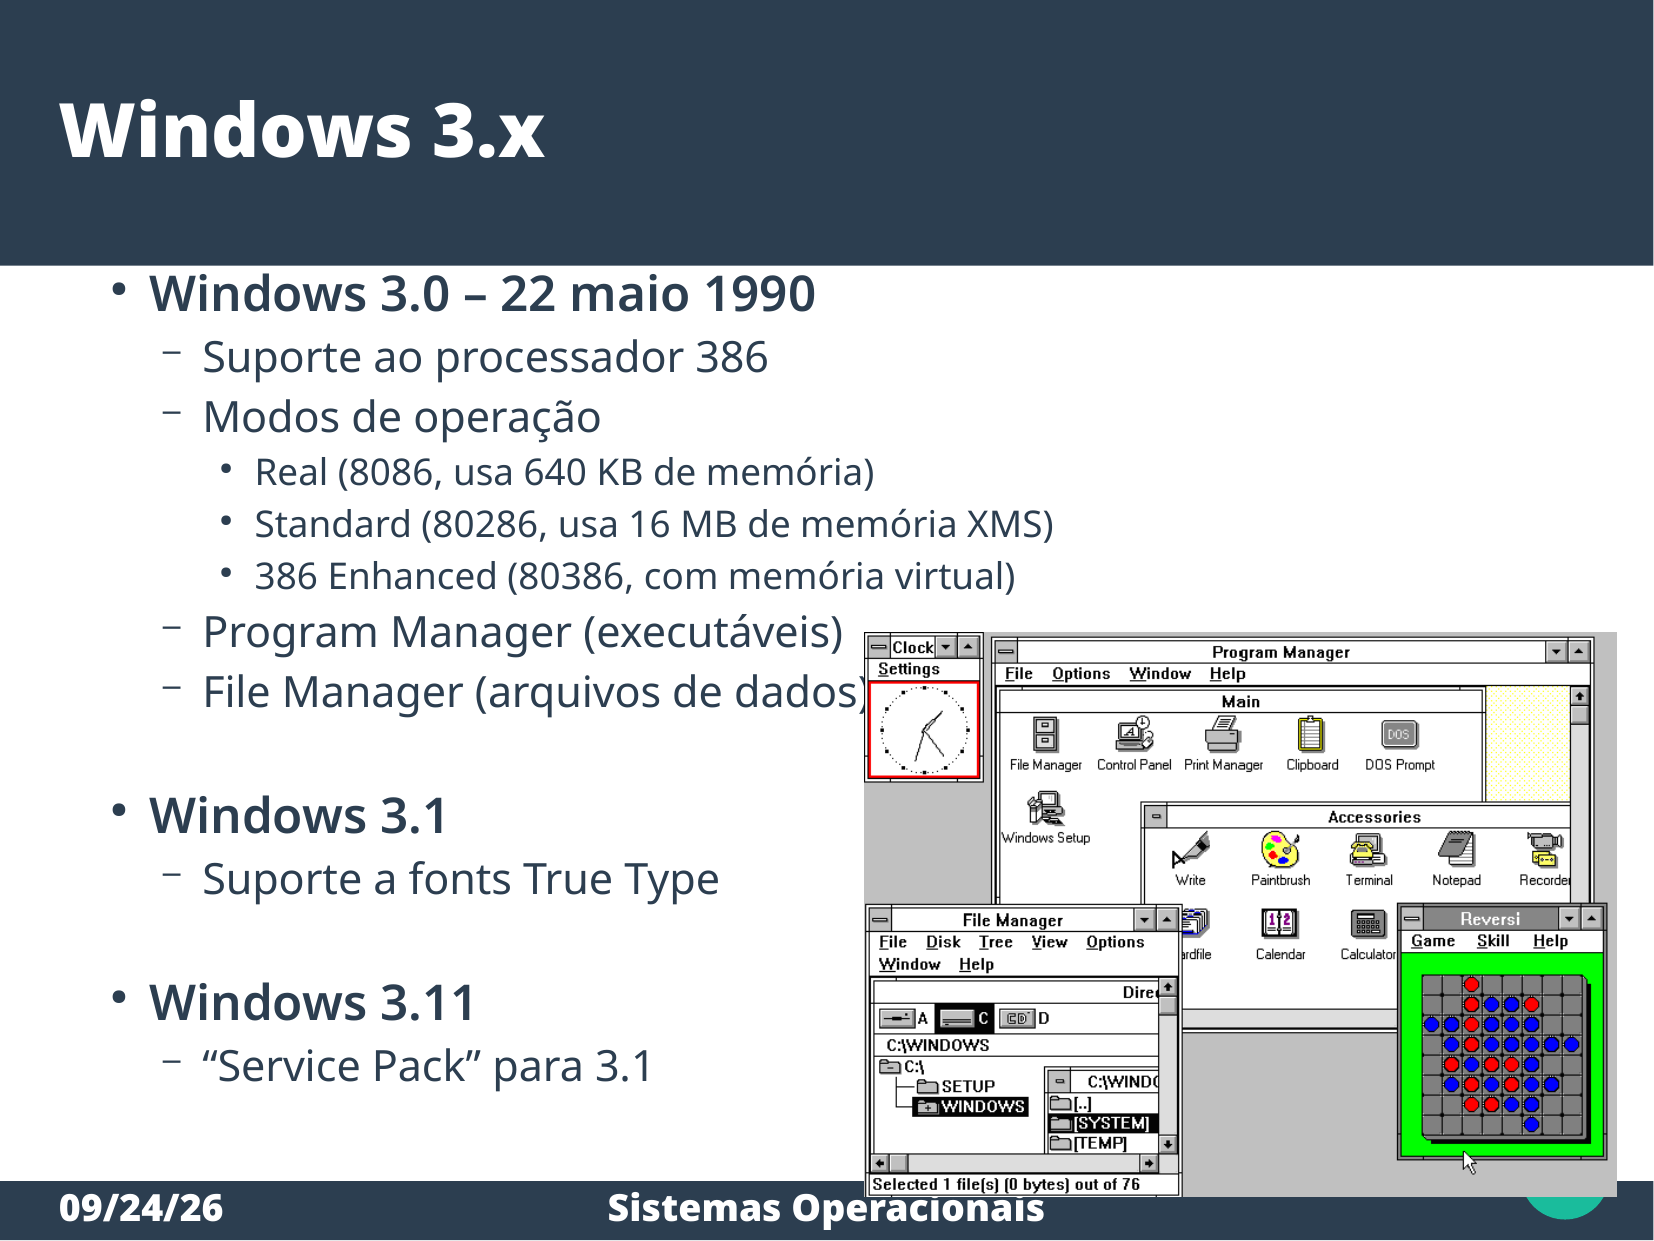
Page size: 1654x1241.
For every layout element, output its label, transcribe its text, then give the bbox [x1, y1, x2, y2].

picture [864, 632, 1617, 1197]
list Windows 3.0 – 22 maio 1990 Suporte ao processador 386 Modos de operação Real (8086, usa 640 KB de memória) Standard (80286, usa 16 MB de memória XMS) 386 Enhanced (80386, com memória virtual) Program Manager (executáveis) File Manager (arquivos de dados) Windows 3.1 Suporte a fonts True Type Windows 3.11 “Service Pack” para 3.1 [82, 255, 1533, 1108]
title Windows 3.x [59, 49, 1595, 207]
